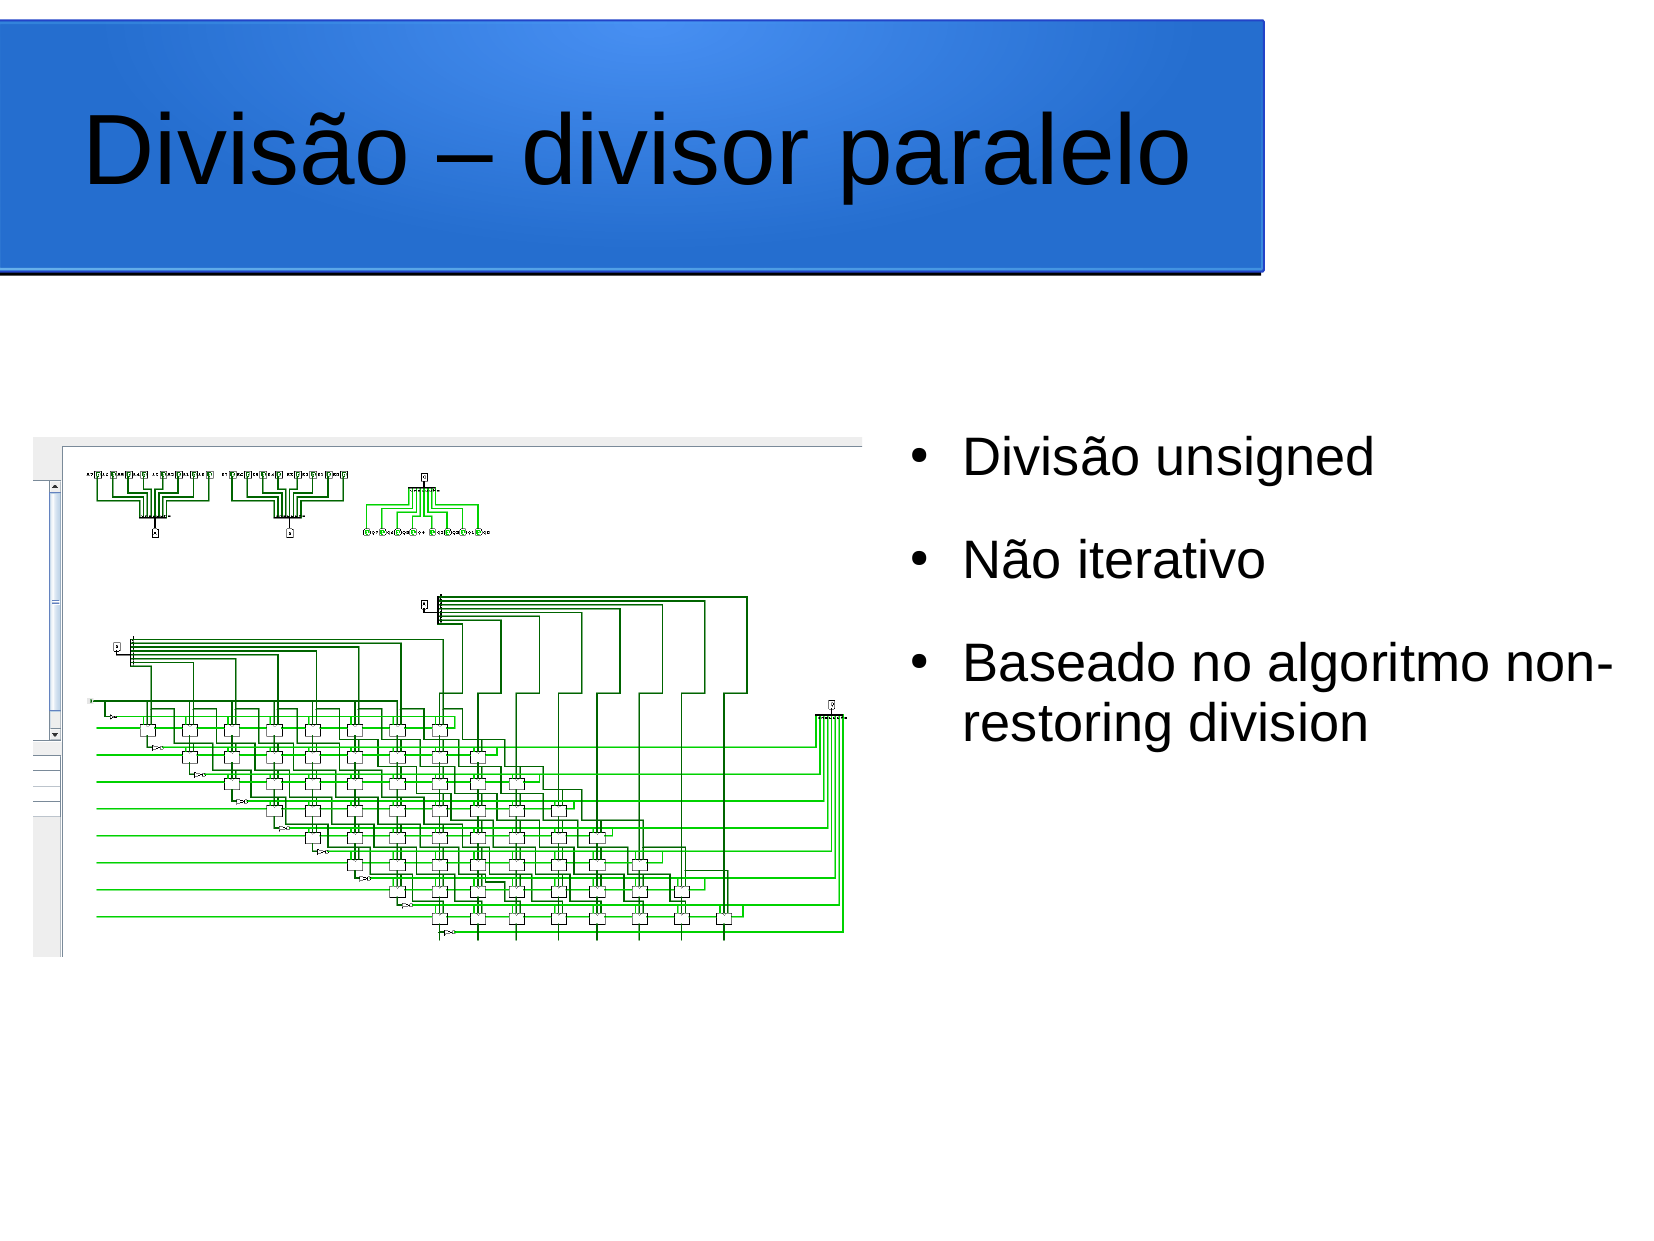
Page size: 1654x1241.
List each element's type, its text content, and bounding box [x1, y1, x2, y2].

picture [33, 437, 863, 957]
list Divisão unsigned Não iterativo Baseado no algoritmo non-restoring division [891, 426, 1619, 1146]
title Divisão – divisor paralelo [82, 2, 1235, 298]
